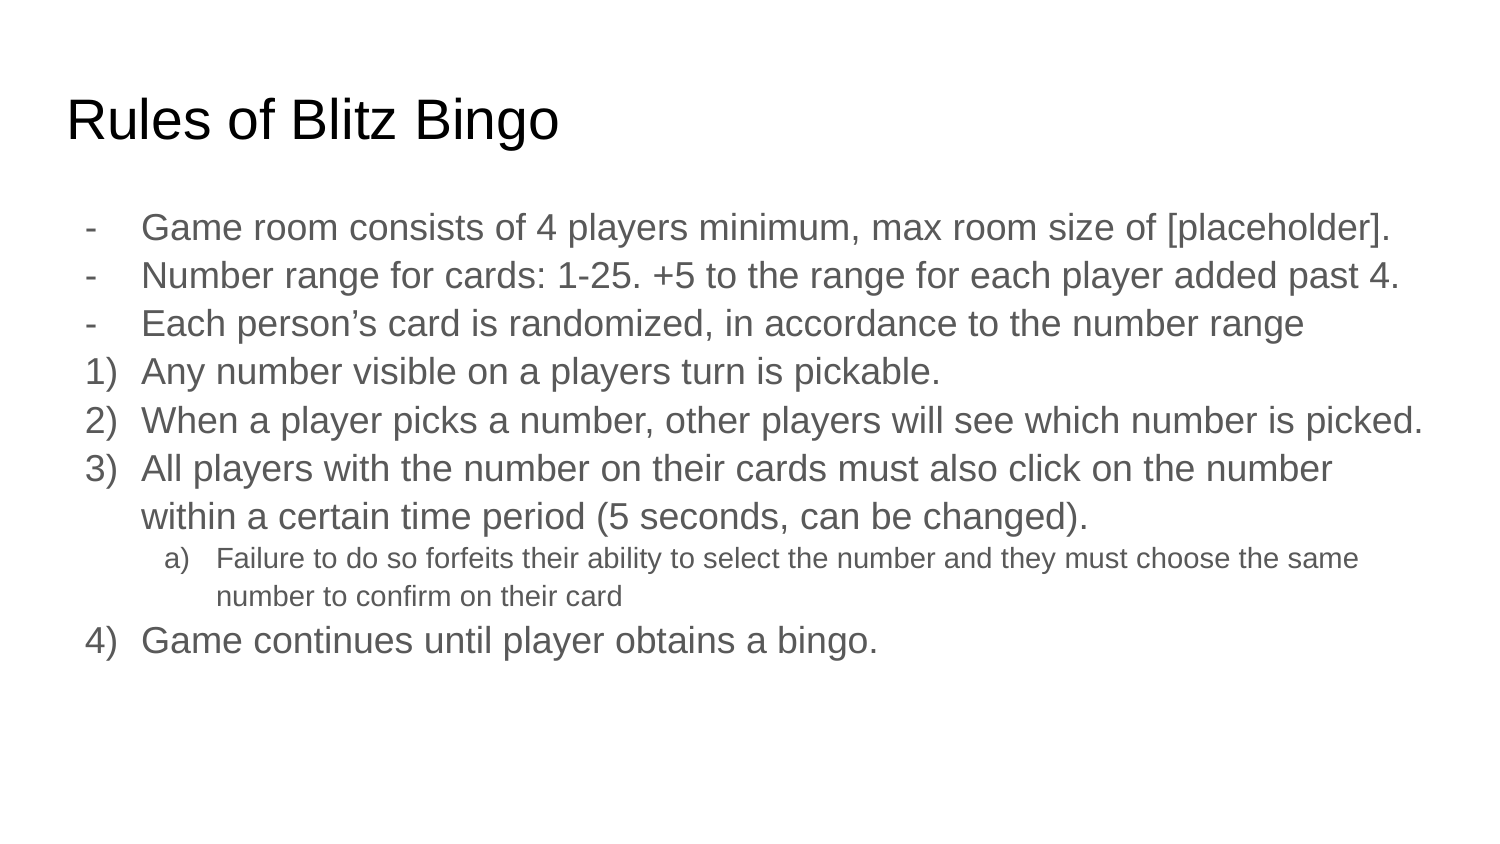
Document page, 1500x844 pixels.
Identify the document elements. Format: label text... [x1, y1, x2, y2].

title Rules of Blitz Bingo [51, 72, 1449, 167]
list Game room consists of 4 players minimum, max room size of [placeholder]. Number range for cards: 1-25. +5 to the range for each player added past 4. Each person’s card is randomized, in accordance to the number range Any number visible on a players turn is pickable. When a player picks a number, other players will see which number is picked. All players with the number on their cards must also click on the number within a certain time period (5 seconds, can be changed). Failure to do so forfeits their ability to select the number and they must choose the same number to confirm on their card Game continues until player obtains a bingo. [51, 184, 1449, 746]
